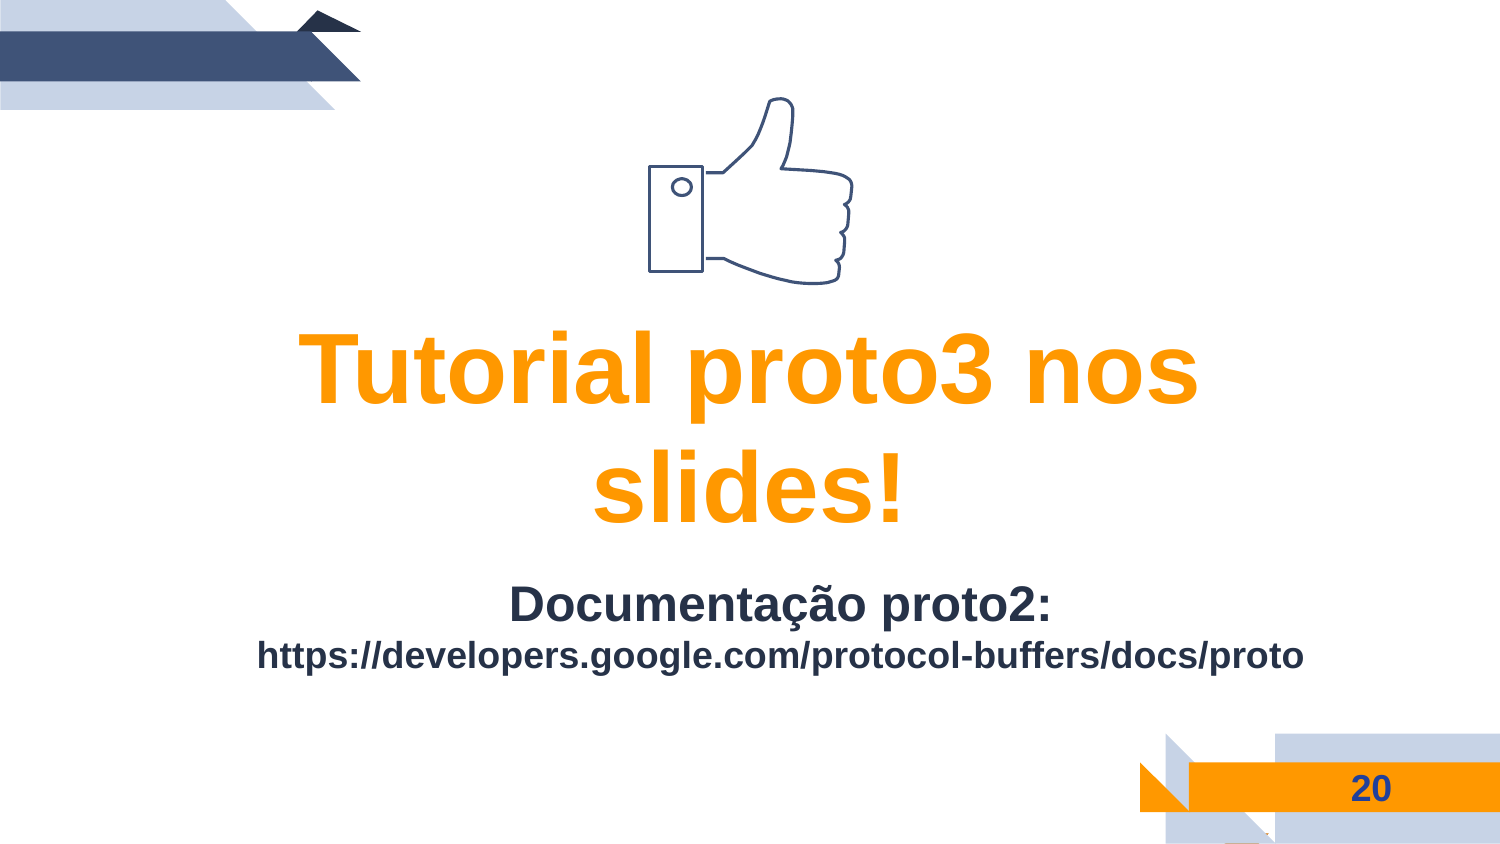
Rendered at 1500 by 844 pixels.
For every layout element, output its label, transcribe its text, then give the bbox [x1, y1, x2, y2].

text_box 20 [1249, 760, 1494, 813]
text_box Tutorial proto3 nos slides! [209, 387, 1291, 484]
text_box Documentação proto2: https://developers.google.com/protocol-buffers/docs/proto [141, 484, 1421, 764]
